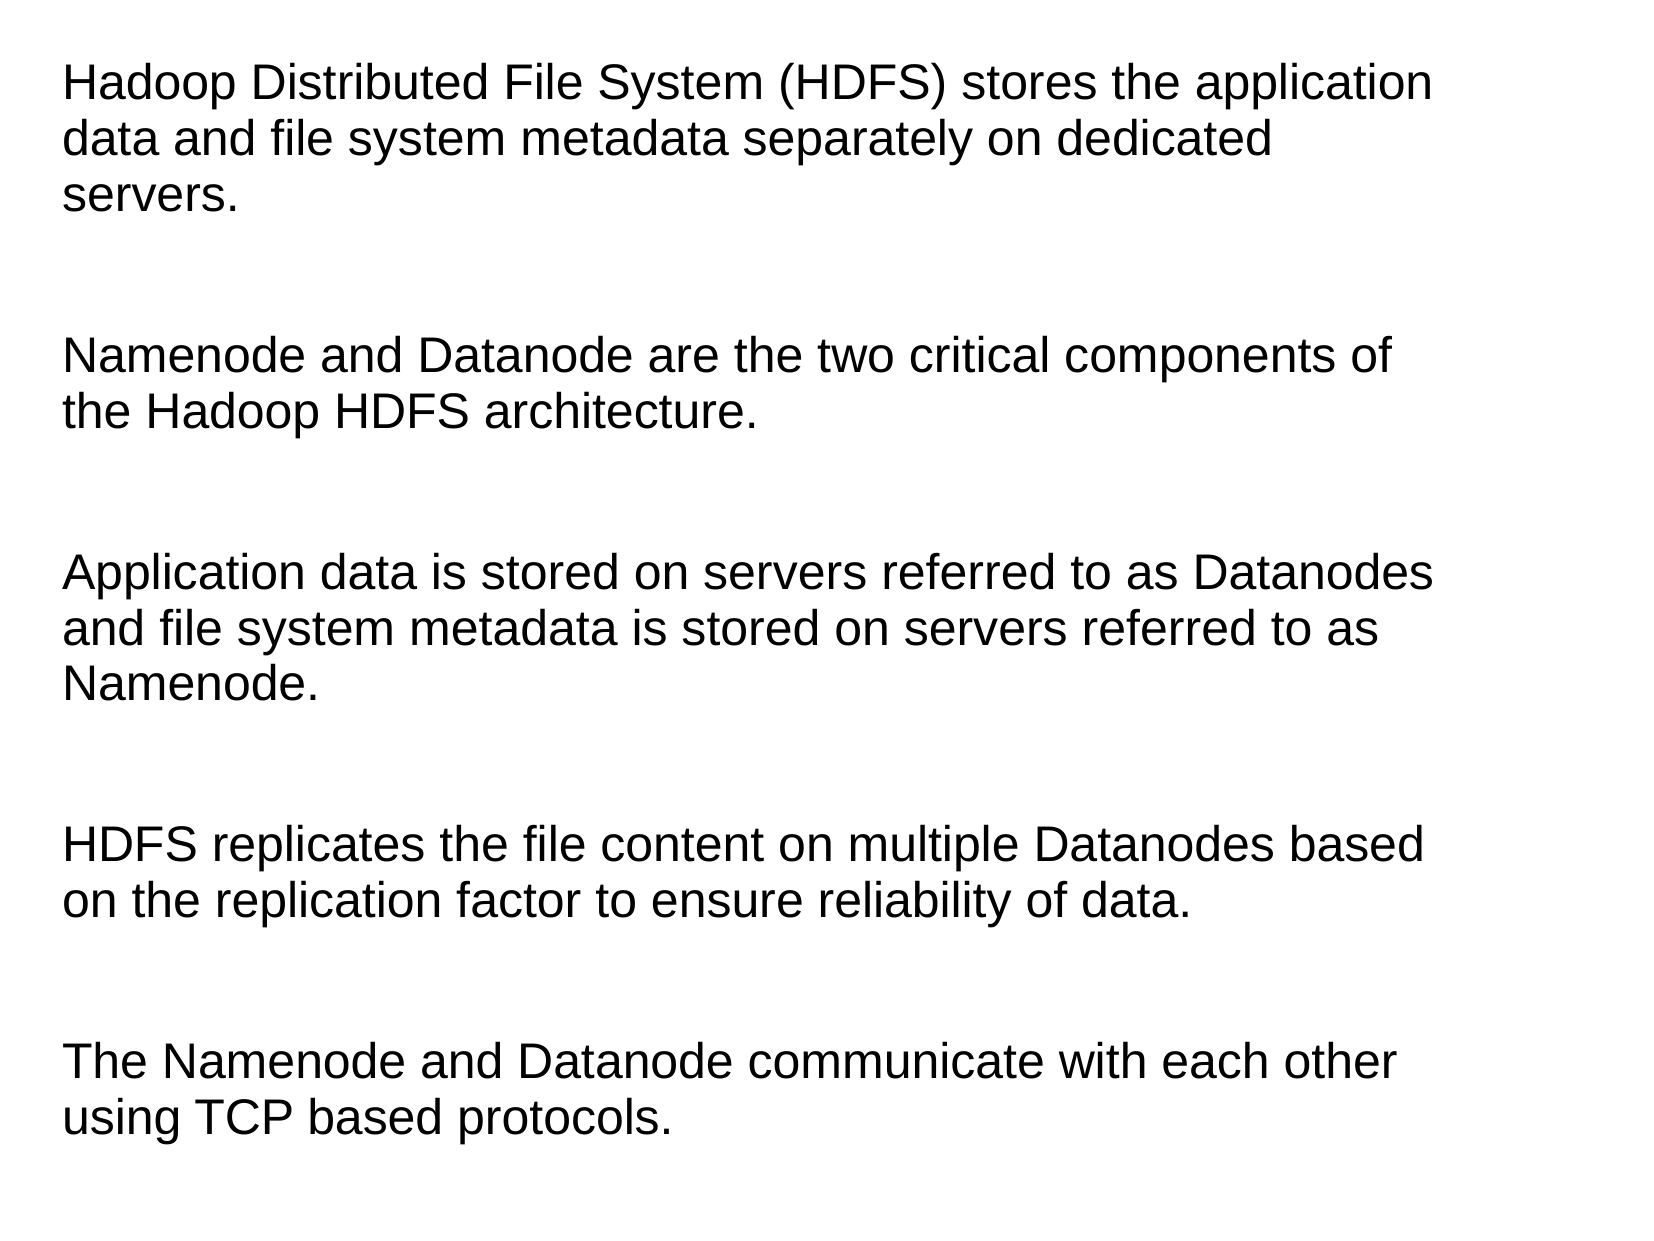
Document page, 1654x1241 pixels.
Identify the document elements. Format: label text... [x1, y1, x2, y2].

text_box Hadoop Distributed File System (HDFS) stores the application data and file system metadata separately on dedicated servers. Namenode and Datanode are the two critical components of the Hadoop HDFS architecture. Application data is stored on servers referred to as Datanodes and file system metadata is stored on servers referred to as Namenode. HDFS replicates the file content on multiple Datanodes based on the replication factor to ensure reliability of data. The Namenode and Datanode communicate with each other using TCP based protocols. [47, 47, 1477, 1241]
